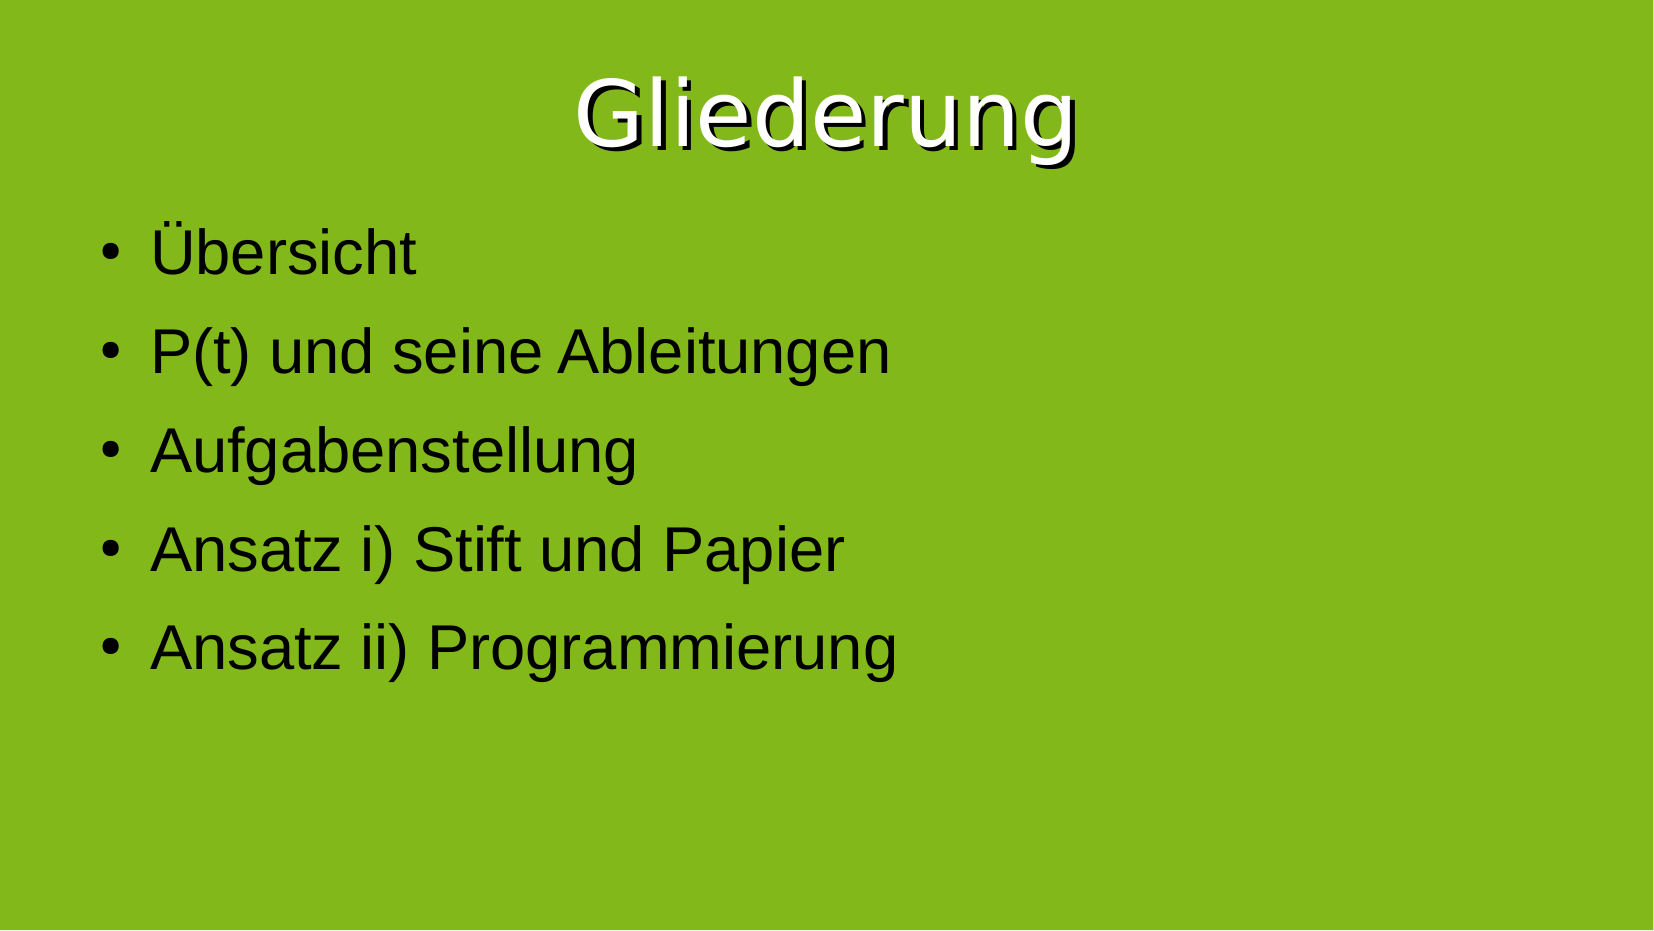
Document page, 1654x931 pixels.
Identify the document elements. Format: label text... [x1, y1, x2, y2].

list Übersicht P(t) und seine Ableitungen Aufgabenstellung Ansatz i) Stift und Papier Ansatz ii) Programmierung [82, 217, 1571, 758]
title Gliederung [82, 37, 1571, 193]
